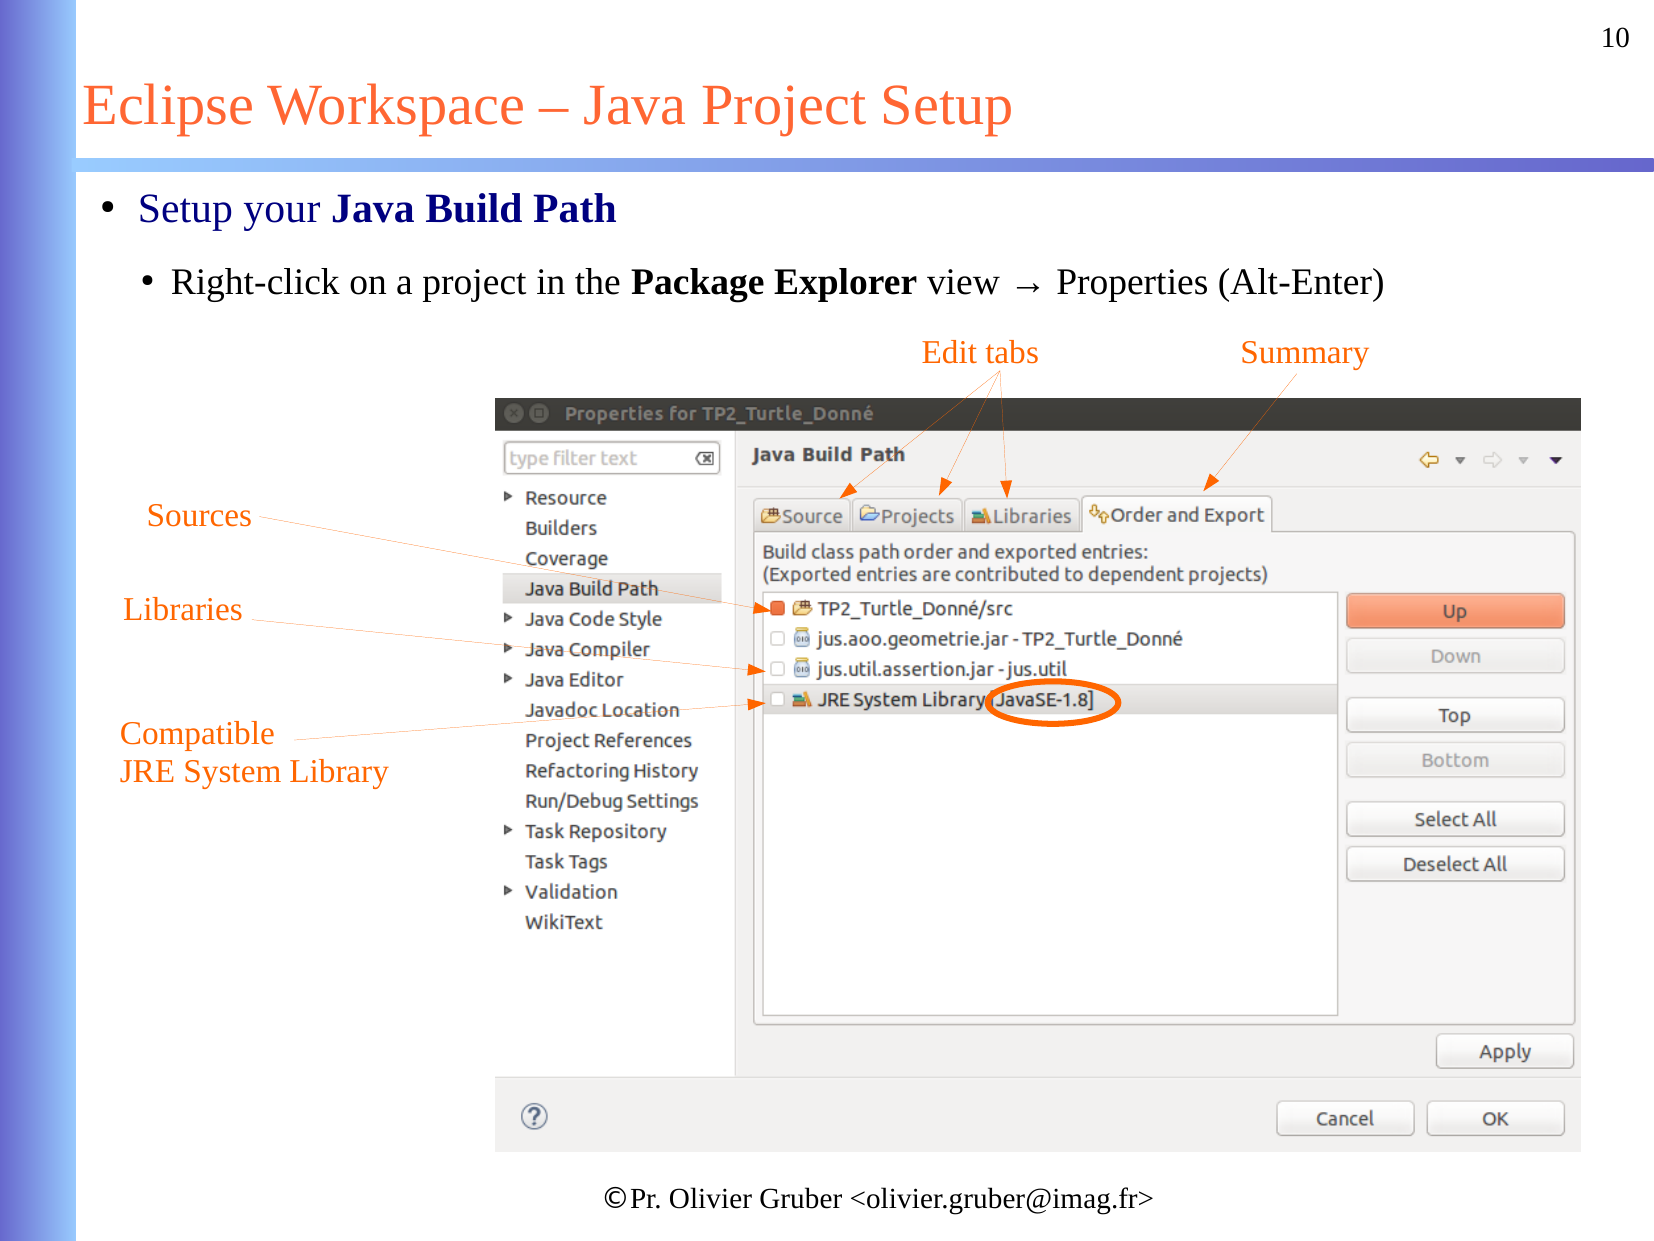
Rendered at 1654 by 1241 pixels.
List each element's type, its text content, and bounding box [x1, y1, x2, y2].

text_box Edit tabs [921, 333, 1040, 371]
list Setup your Java Build Path Right-click on a project in the Package Explorer view → Properties (Alt-Enter) [82, 185, 1571, 1129]
text_box Summary [1240, 333, 1370, 371]
text_box Sources [146, 496, 253, 534]
text_box Libraries [123, 590, 244, 628]
picture [495, 398, 1581, 1152]
text_box Compatible JRE System Library [119, 715, 390, 790]
title Eclipse Workspace – Java Project Setup [82, 49, 1571, 161]
